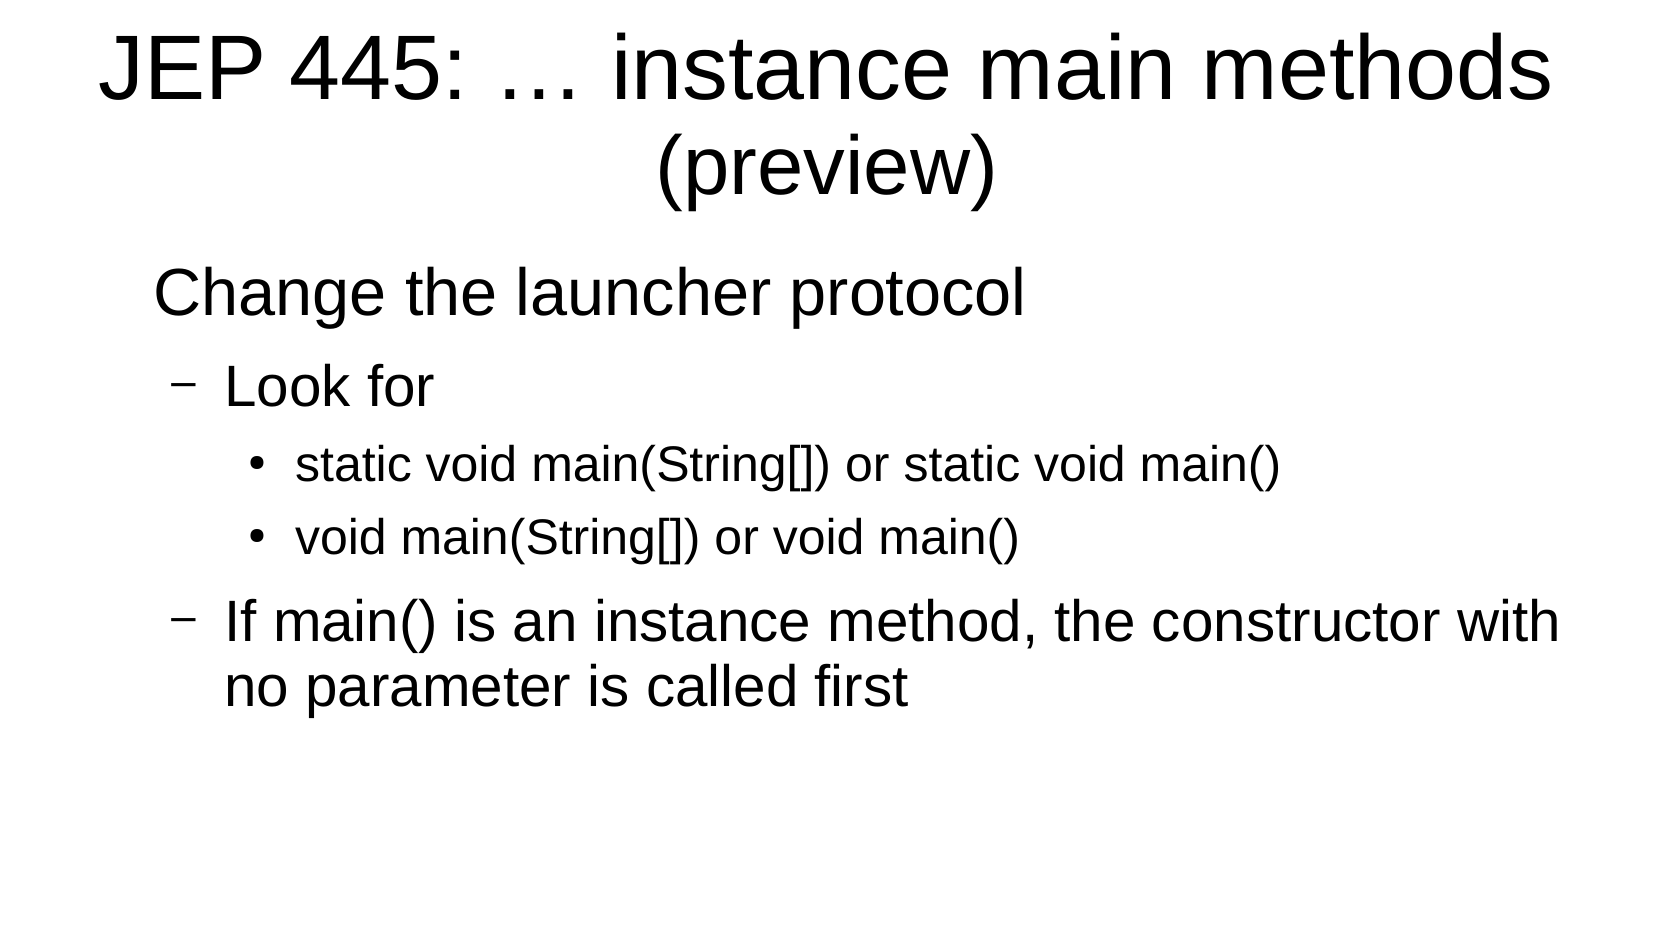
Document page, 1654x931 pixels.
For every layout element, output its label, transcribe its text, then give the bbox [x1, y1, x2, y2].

title JEP 445: … instance main methods (preview) [82, 16, 1571, 213]
list Change the launcher protocol Look for static void main(String[]) or static void main() void main(String[]) or void main() If main() is an instance method, the constructor with no parameter is called first [82, 255, 1571, 758]
